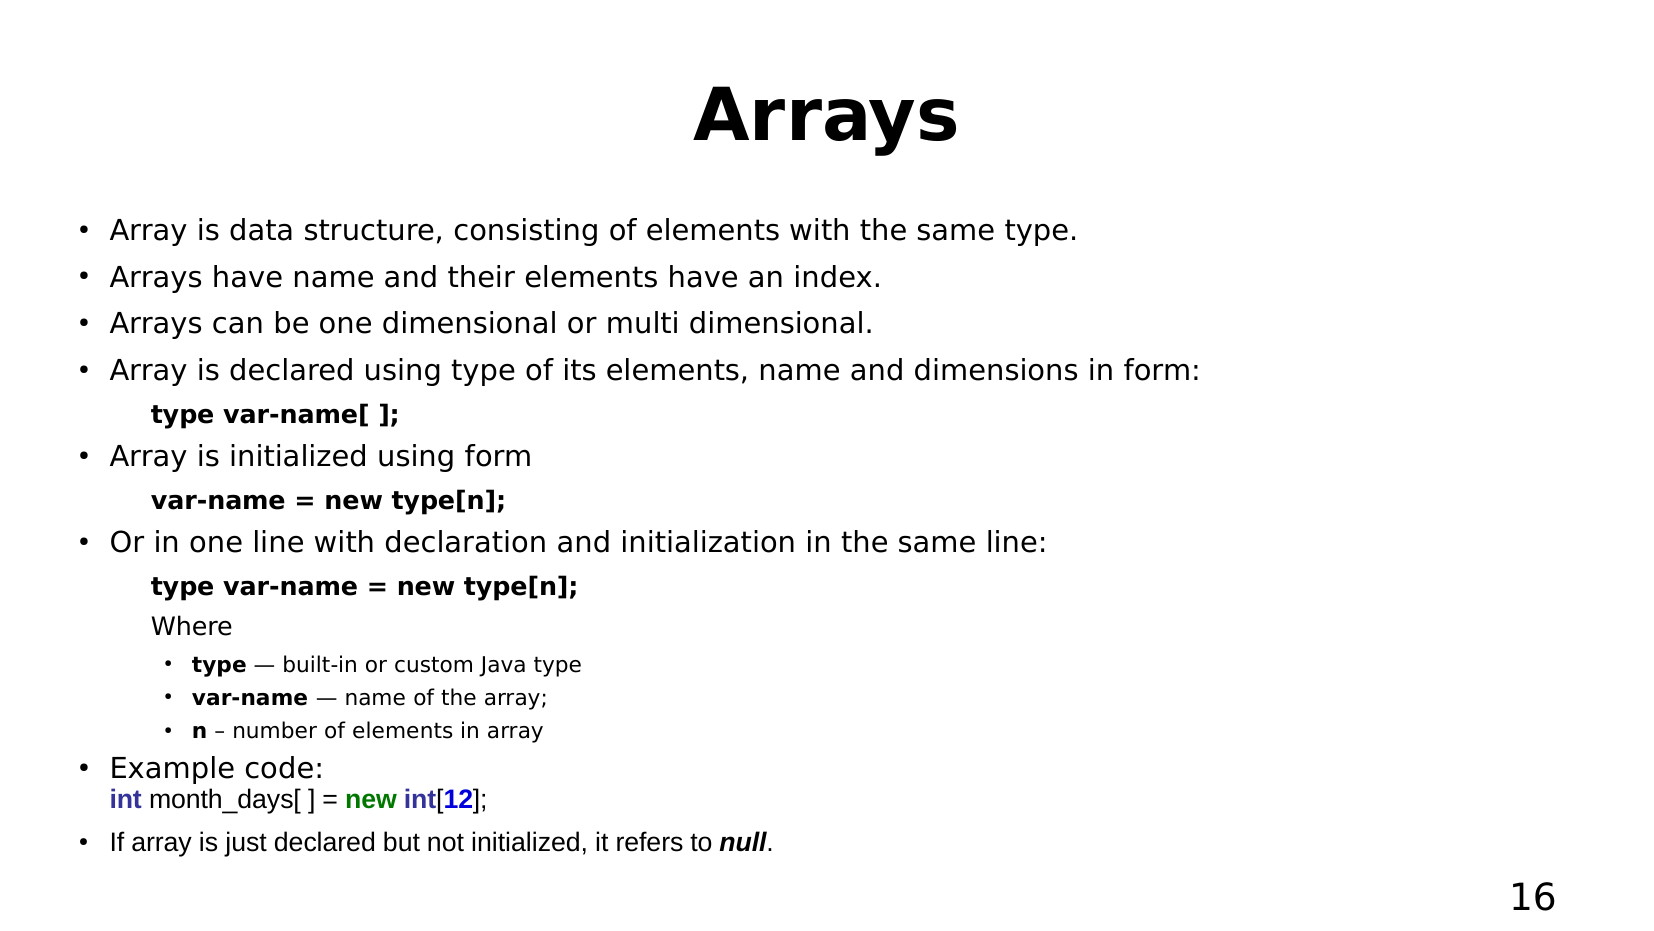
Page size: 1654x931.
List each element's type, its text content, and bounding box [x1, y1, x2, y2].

list Array is data structure, consisting of elements with the same type. Arrays have name and their elements have an index. Arrays can be one dimensional or multi dimensional. Array is declared using type of its elements, name and dimensions in form: type var-name[ ]; Array is initialized using form var-name = new type[n]; Or in one line with declaration and initialization in the same line: type var-name = new type[n]; Where type — built-in or custom Java type var-name — name of the array; n – number of elements in array Example code: int month_days[ ] = new int[12]; If array is just declared but not initialized, it refers to null. [68, 213, 1524, 869]
title Arrays [82, 37, 1571, 193]
